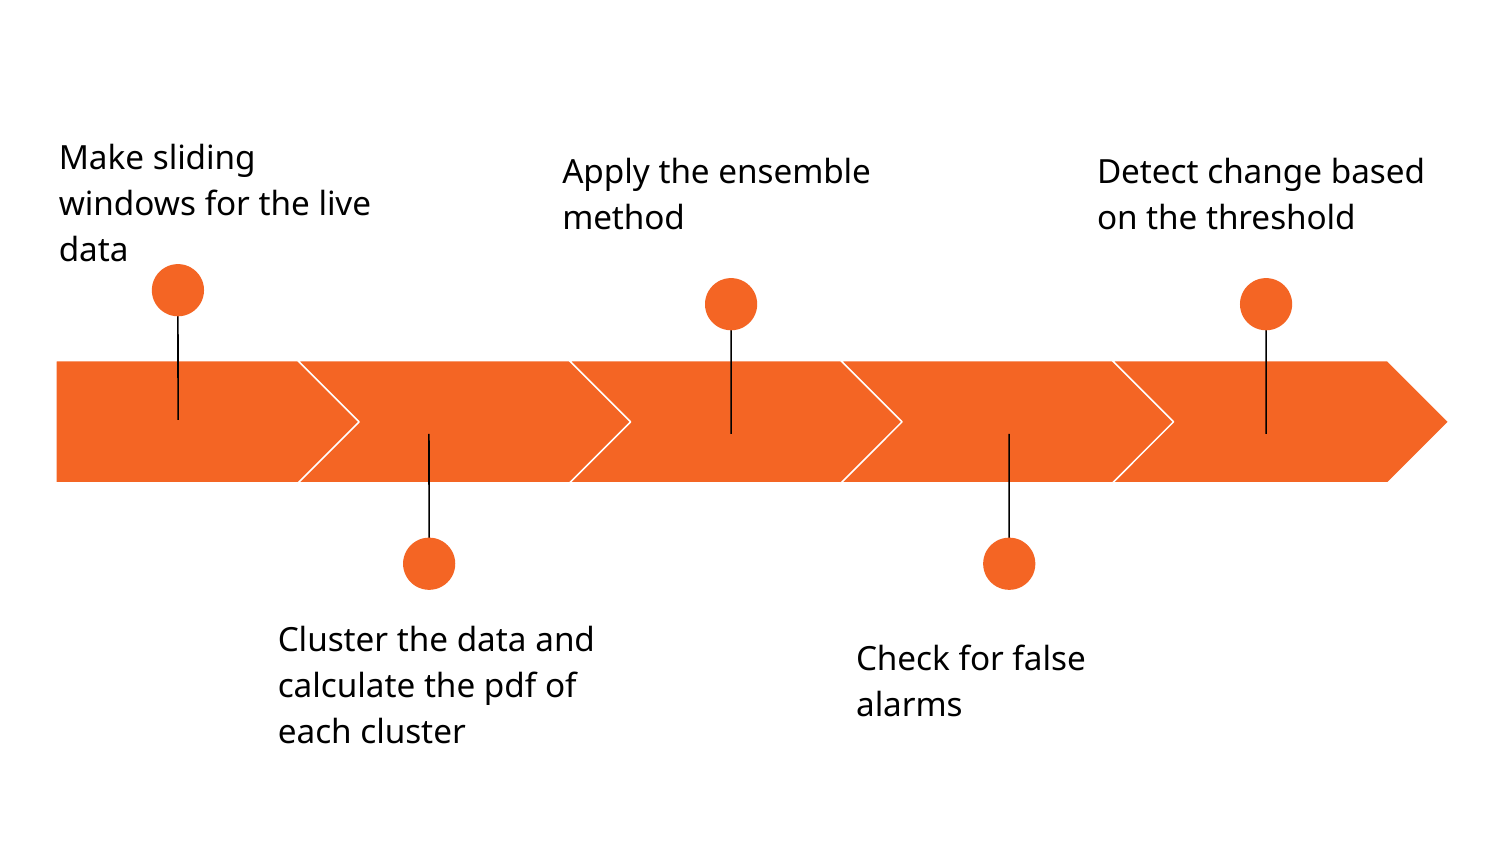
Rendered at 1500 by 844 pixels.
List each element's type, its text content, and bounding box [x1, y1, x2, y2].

text_box [151, 265, 205, 317]
list Make sliding windows for the live data [43, 115, 412, 265]
text_box [55, 360, 1449, 484]
list Detect change based on the threshold [1082, 129, 1451, 279]
list Check for false alarms [841, 616, 1209, 766]
text_box [1239, 278, 1293, 331]
text_box [983, 537, 1036, 590]
list Apply the ensemble method [547, 129, 916, 279]
text_box [705, 278, 758, 331]
list Cluster the data and calculate the pdf of each cluster [262, 597, 631, 746]
text_box [403, 537, 456, 590]
